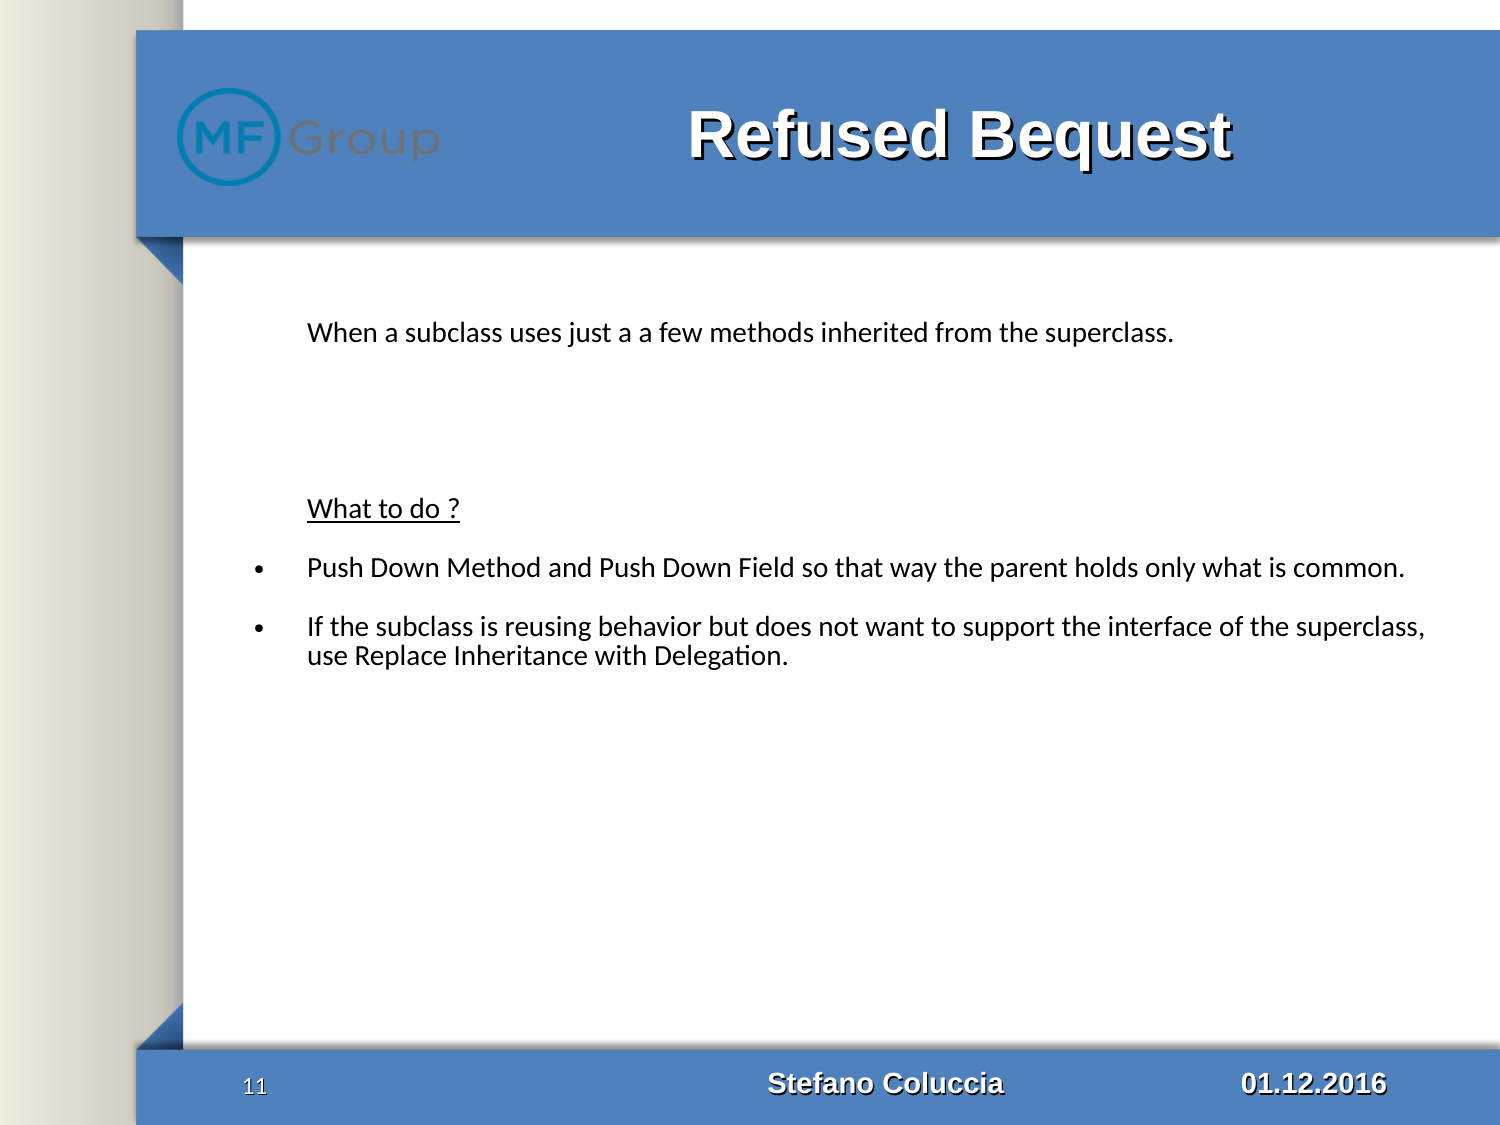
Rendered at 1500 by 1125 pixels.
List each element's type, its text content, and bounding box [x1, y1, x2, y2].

title 01.12.2016 [1151, 1062, 1477, 1105]
title Refused Bequest [472, 57, 1447, 211]
title Stefano Coluccia [738, 1062, 1034, 1105]
list When a subclass uses just a a few methods inherited from the superclass. What to do ? Push Down Method and Push Down Field so that way the parent holds only what is common. If the subclass is reusing behavior but does not want to support the interface of the superclass, use Replace Inheritance with Delegation. [236, 261, 1453, 975]
picture [0, 0, 1500, 1125]
